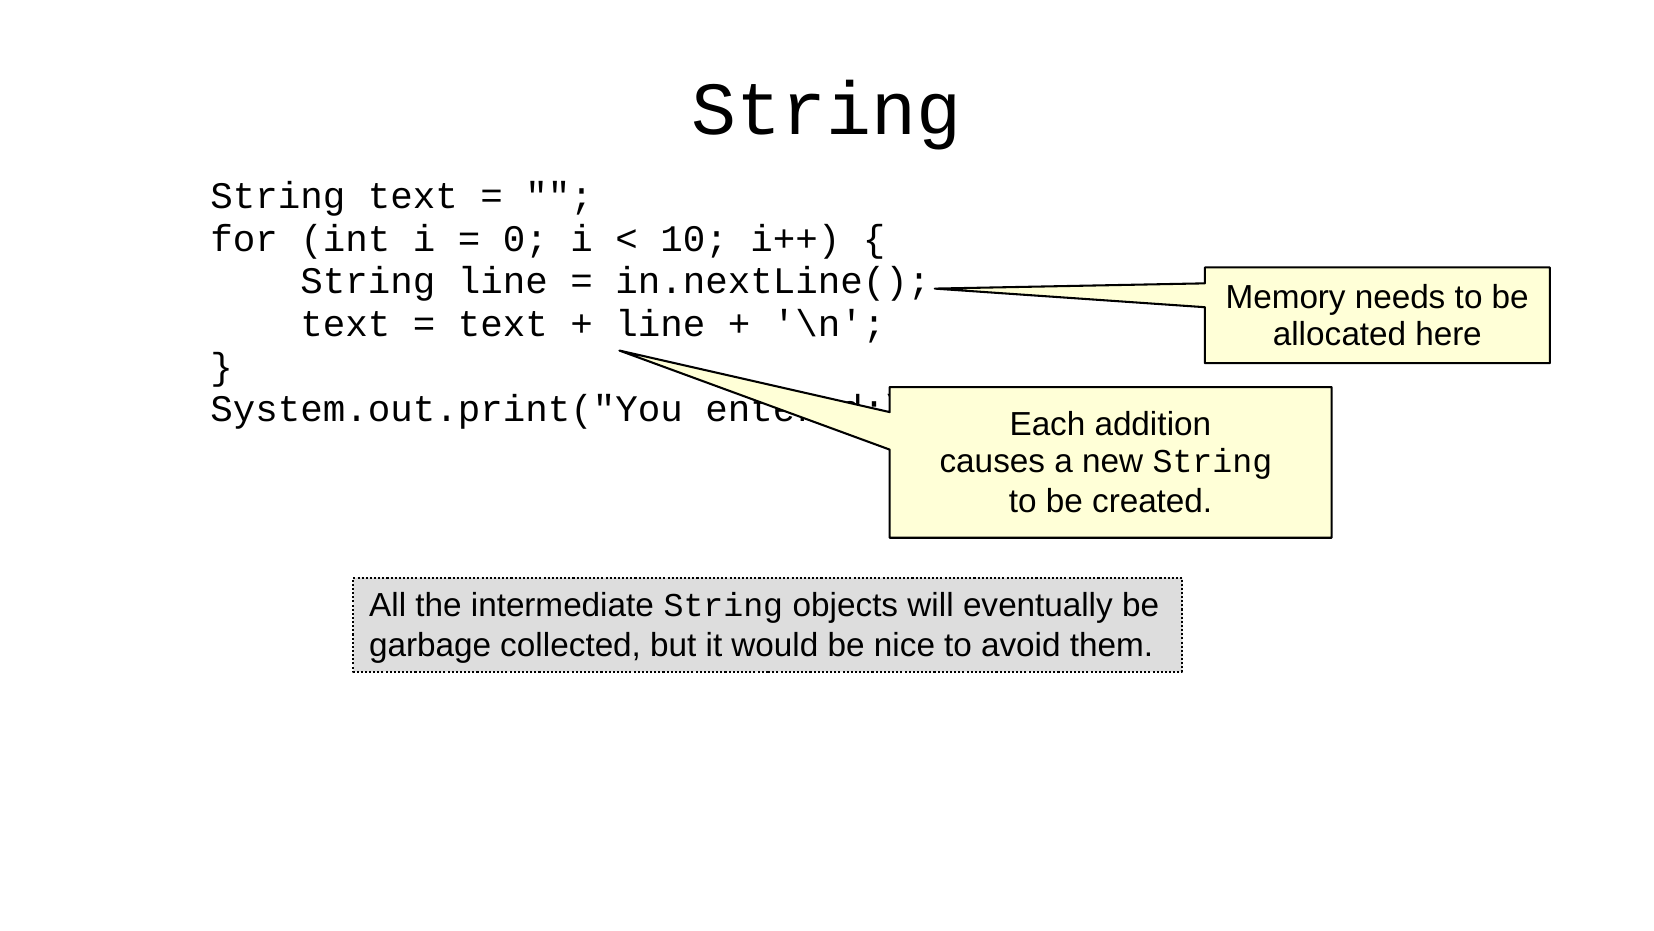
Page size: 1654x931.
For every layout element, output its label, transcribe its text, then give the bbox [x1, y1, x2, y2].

text_box All the intermediate String objects will eventually be garbage collected, but it would be nice to avoid them. [353, 577, 1183, 672]
text_box Memory needs to be allocated here [934, 267, 1550, 364]
text_box String text = ""; for (int i = 0; i < 10; i++) { String line = in.nextLine(); text = text + line + '\n'; } System.out.print("You entered:\n" + text); [195, 170, 1257, 483]
title String [82, 37, 1571, 193]
text_box Each addition causes a new String to be created. [619, 350, 1332, 538]
